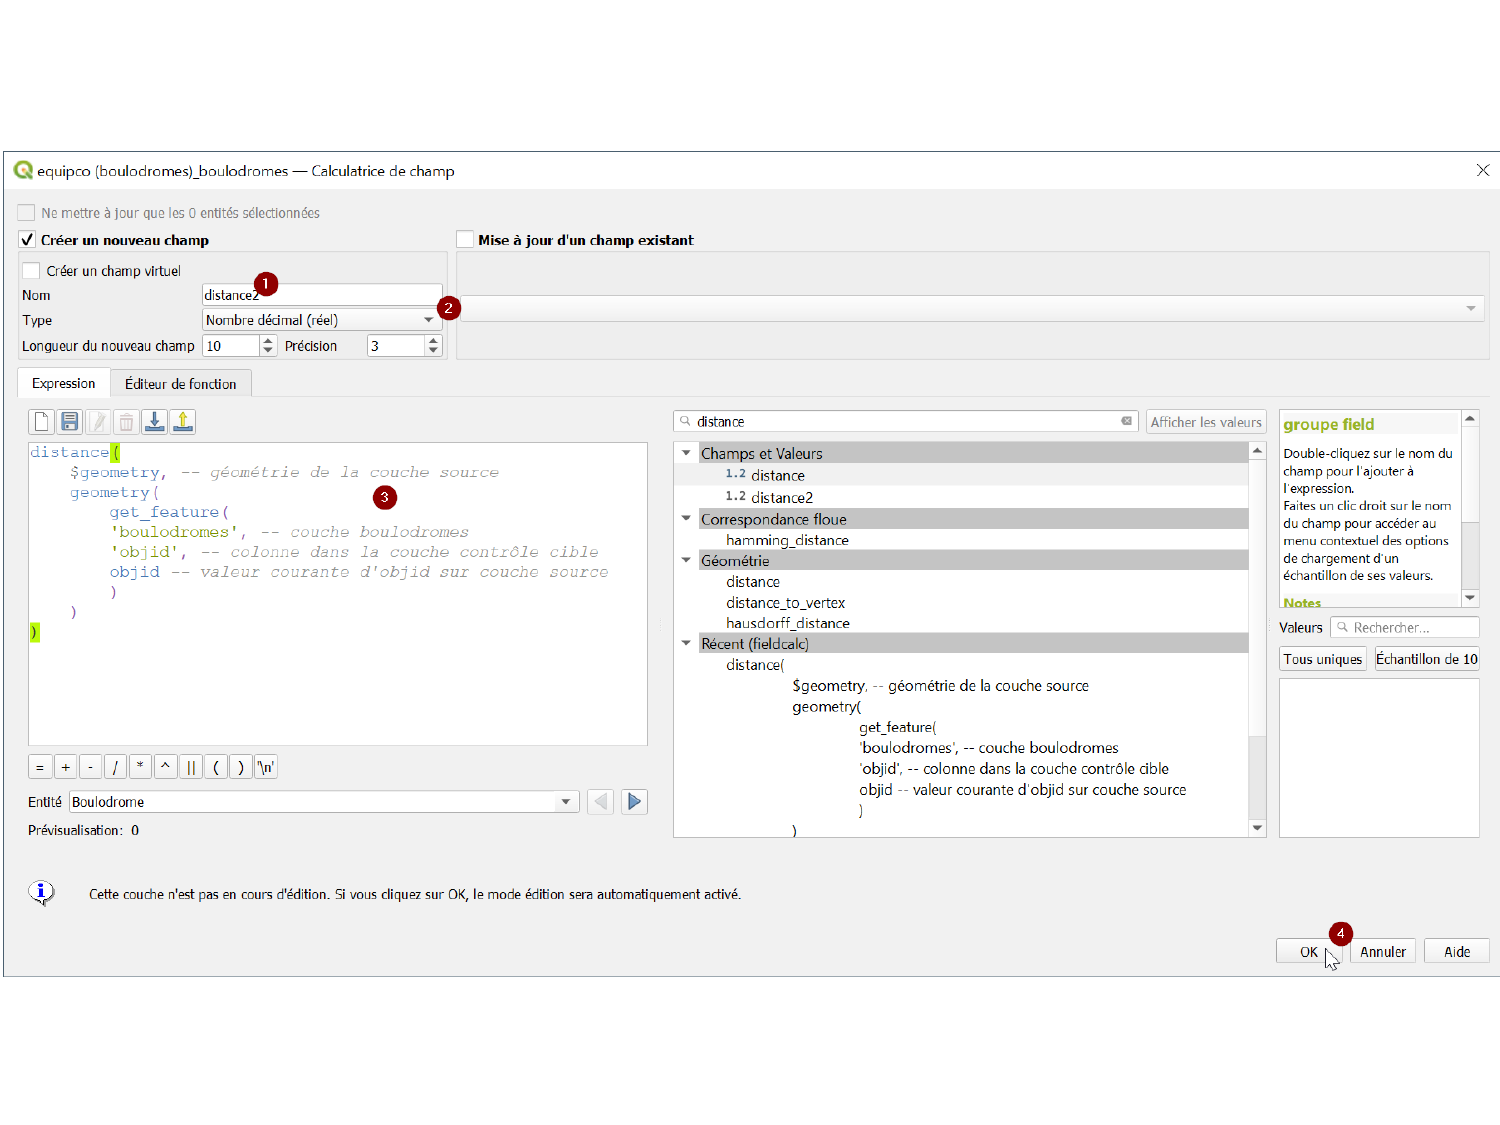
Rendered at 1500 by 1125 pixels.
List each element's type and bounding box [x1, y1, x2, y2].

picture [3, 151, 1500, 977]
